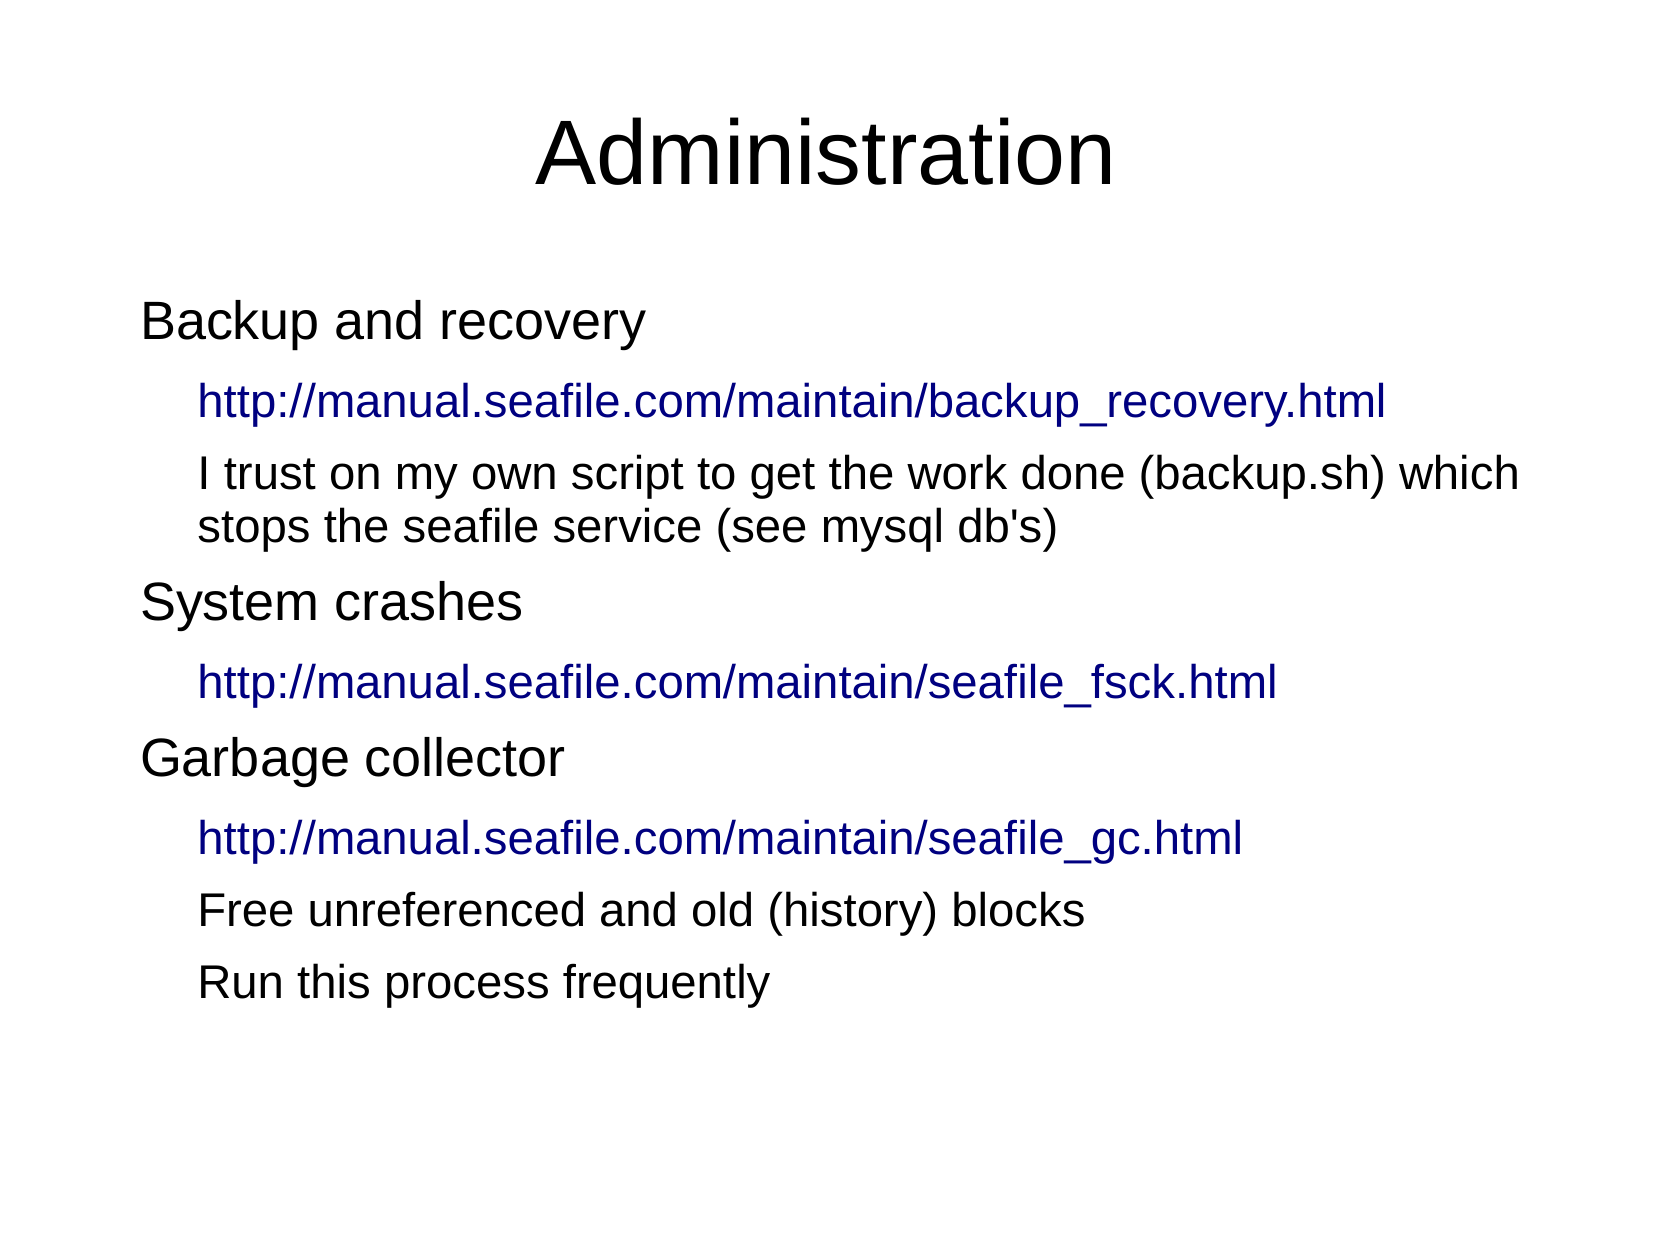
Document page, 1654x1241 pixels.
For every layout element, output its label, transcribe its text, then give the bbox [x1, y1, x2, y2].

title Administration [82, 49, 1571, 257]
list Backup and recovery http://manual.seafile.com/maintain/backup_recovery.html I trust on my own script to get the work done (backup.sh) which stops the seafile service (see mysql db's) System crashes http://manual.seafile.com/maintain/seafile_fsck.html Garbage collector http://manual.seafile.com/maintain/seafile_gc.html Free unreferenced and old (history) blocks Run this process frequently [82, 290, 1571, 1010]
